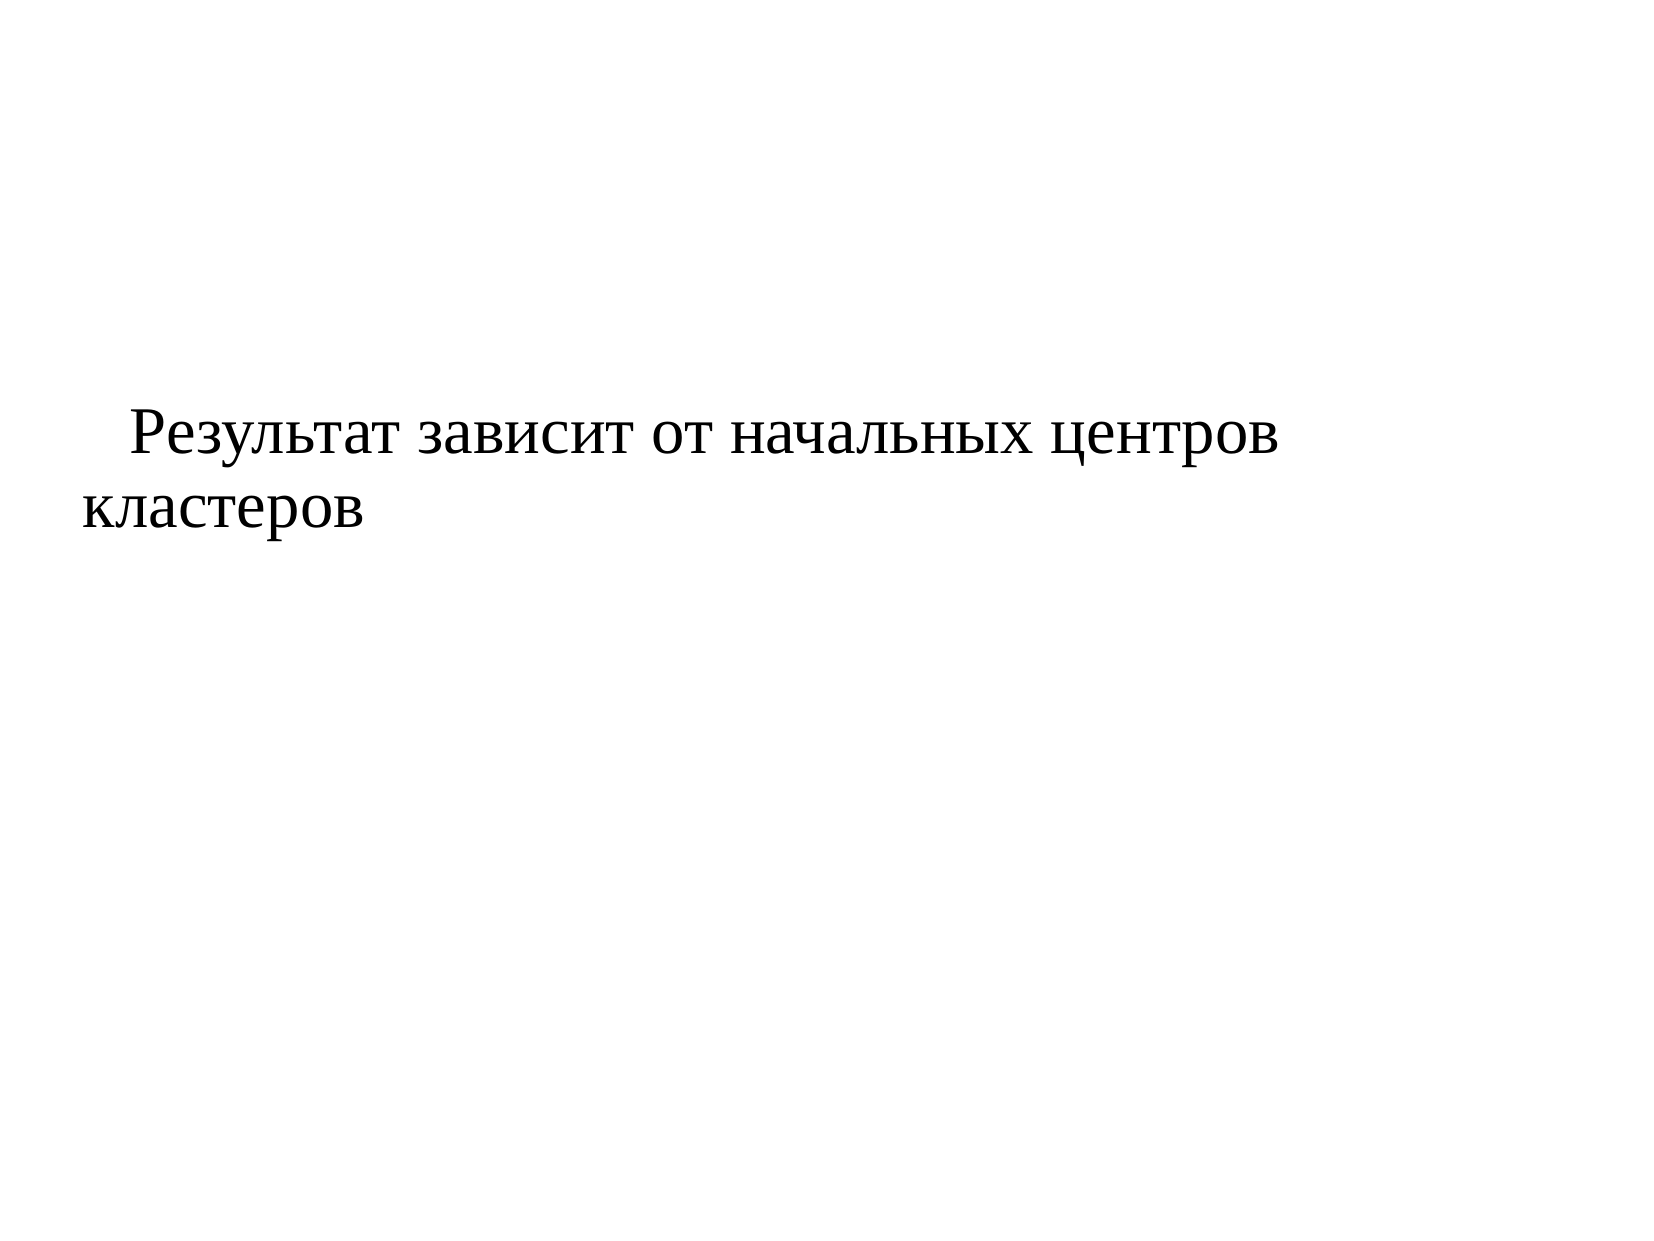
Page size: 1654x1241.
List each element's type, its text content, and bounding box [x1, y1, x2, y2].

list Результат зависит от начальных центров кластеров [82, 290, 1571, 1010]
